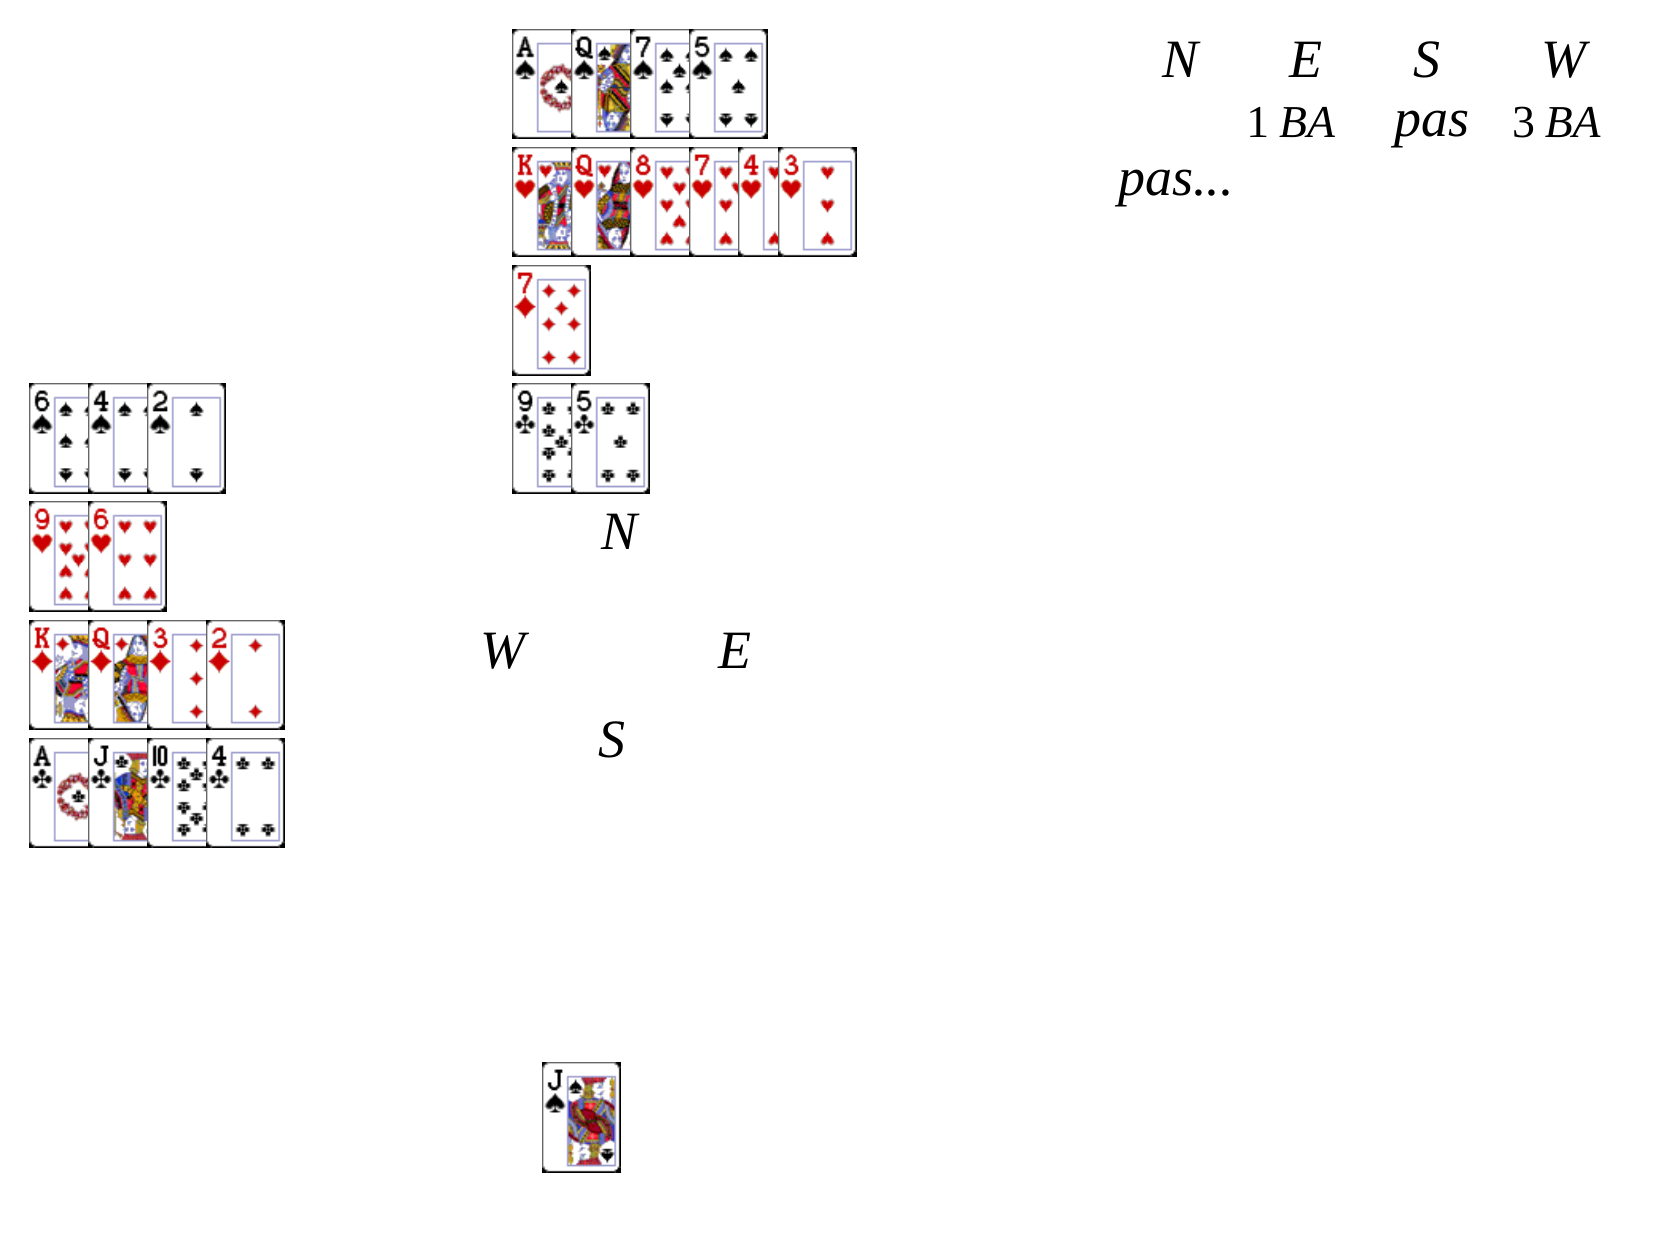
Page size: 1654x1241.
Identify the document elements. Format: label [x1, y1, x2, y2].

picture [512, 383, 650, 494]
chart [1380, 28, 1477, 148]
chart [1104, 96, 1341, 207]
chart [474, 620, 532, 681]
picture [542, 1062, 621, 1173]
picture [512, 147, 857, 257]
chart [1279, 28, 1329, 89]
chart [590, 501, 643, 562]
picture [29, 383, 226, 494]
picture [29, 501, 167, 612]
chart [1505, 96, 1607, 148]
chart [1151, 29, 1204, 90]
picture [29, 620, 285, 730]
chart [1535, 28, 1593, 89]
picture [512, 265, 591, 376]
chart [708, 620, 758, 681]
picture [512, 29, 768, 139]
picture [29, 738, 285, 848]
chart [590, 708, 632, 769]
